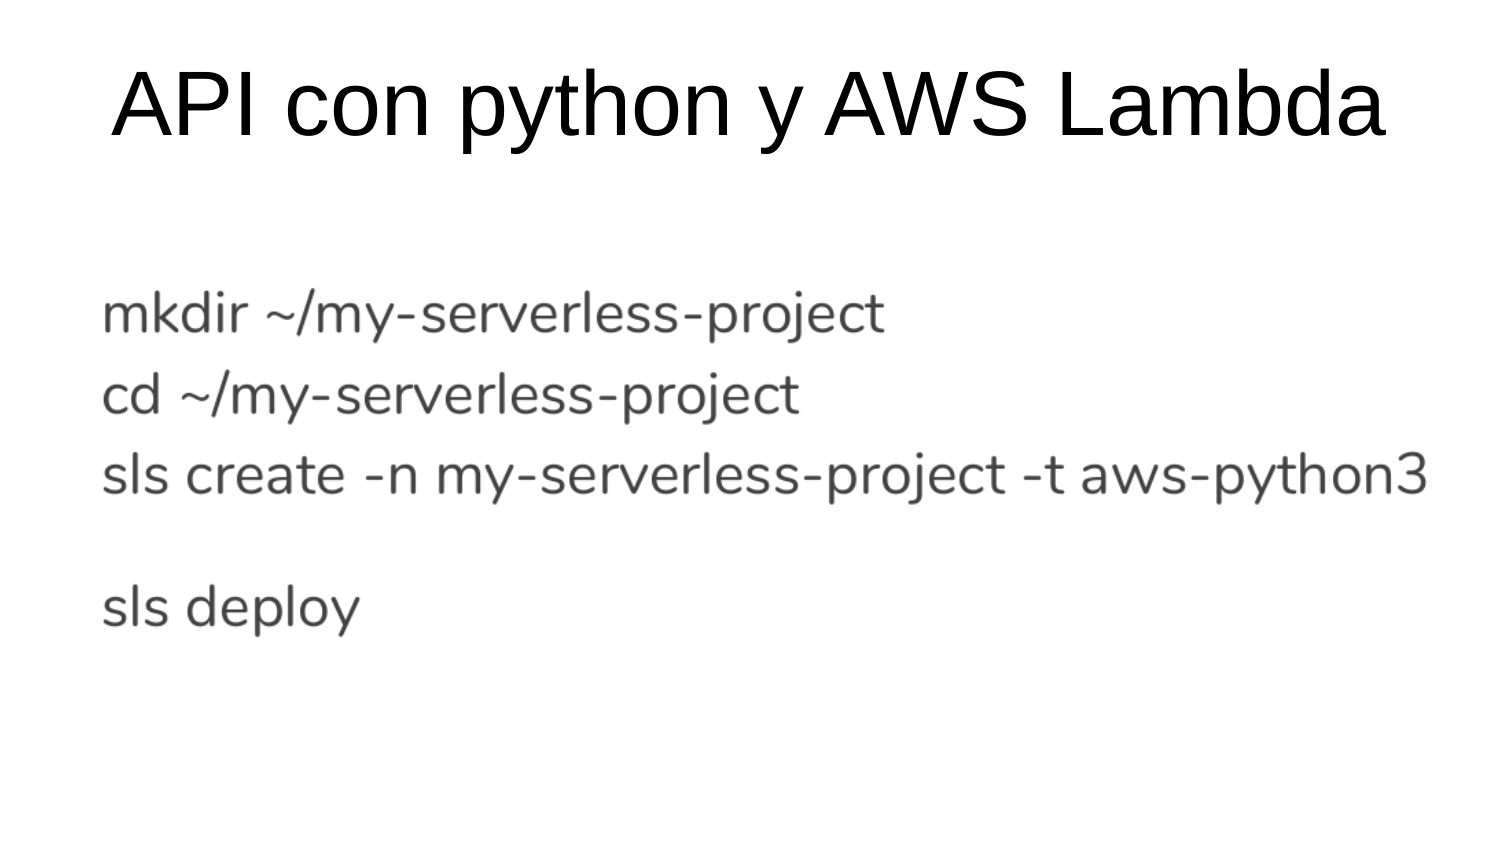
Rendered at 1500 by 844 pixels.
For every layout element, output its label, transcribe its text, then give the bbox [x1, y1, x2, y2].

picture [60, 269, 1500, 651]
title API con python y AWS Lambda [75, 33, 1425, 175]
